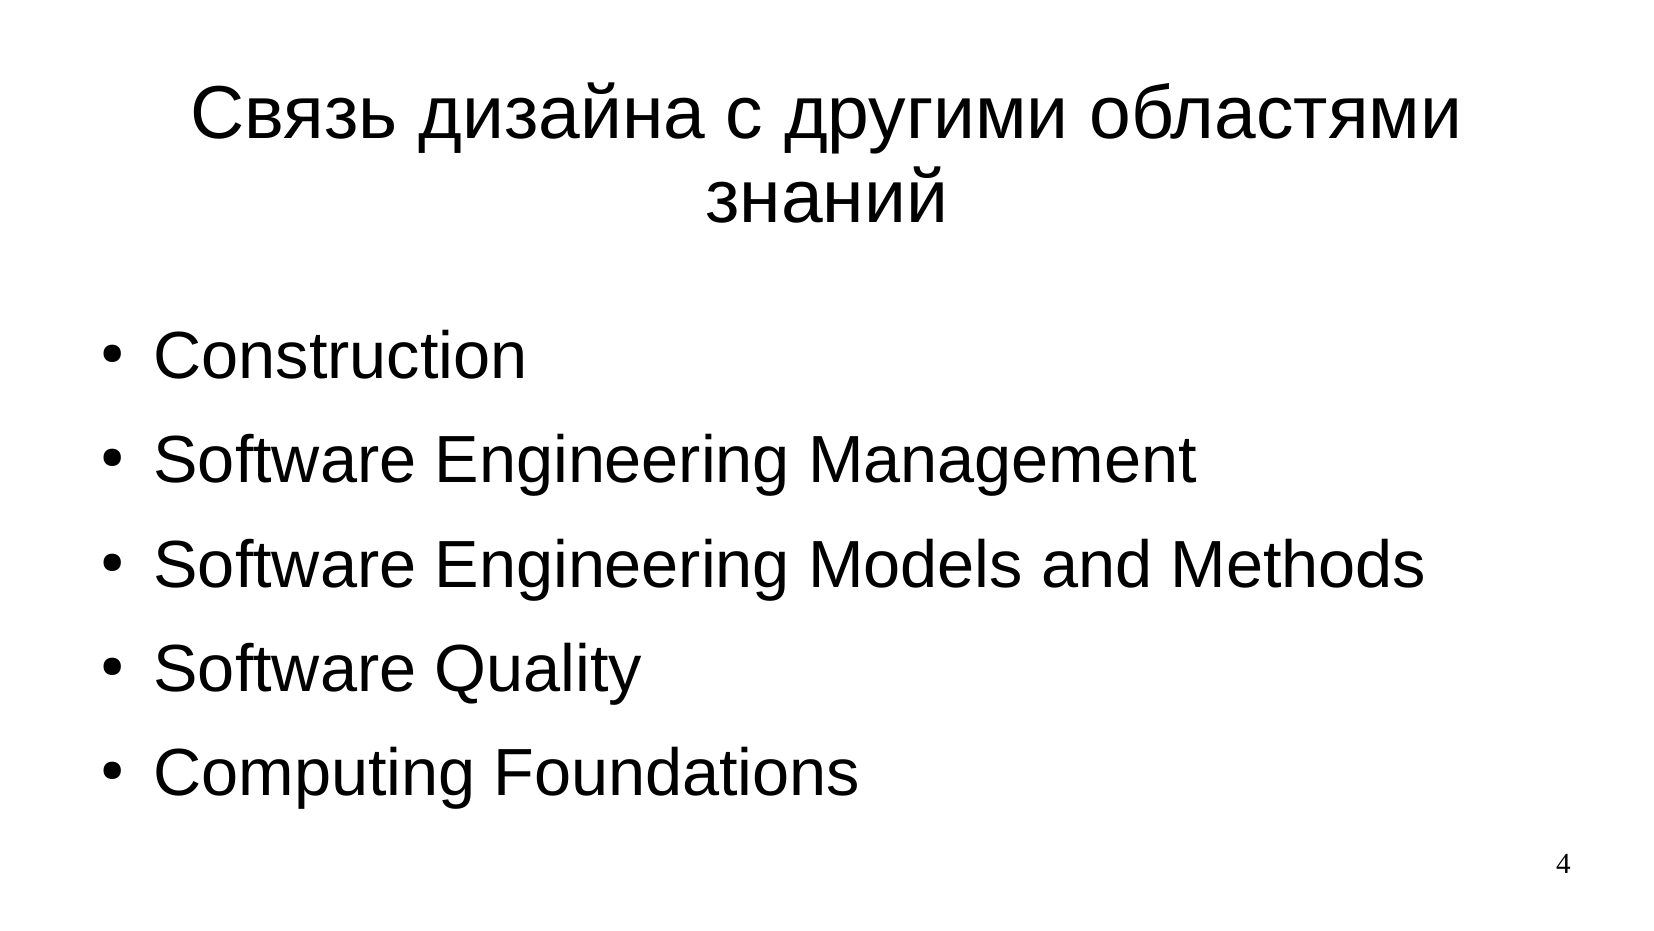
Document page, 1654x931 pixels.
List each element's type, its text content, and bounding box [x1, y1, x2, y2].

list Construction Software Engineering Management Software Engineering Models and Methods Software Quality Computing Foundations [82, 318, 1571, 858]
title Связь дизайна с другими областями знаний [82, 70, 1571, 239]
